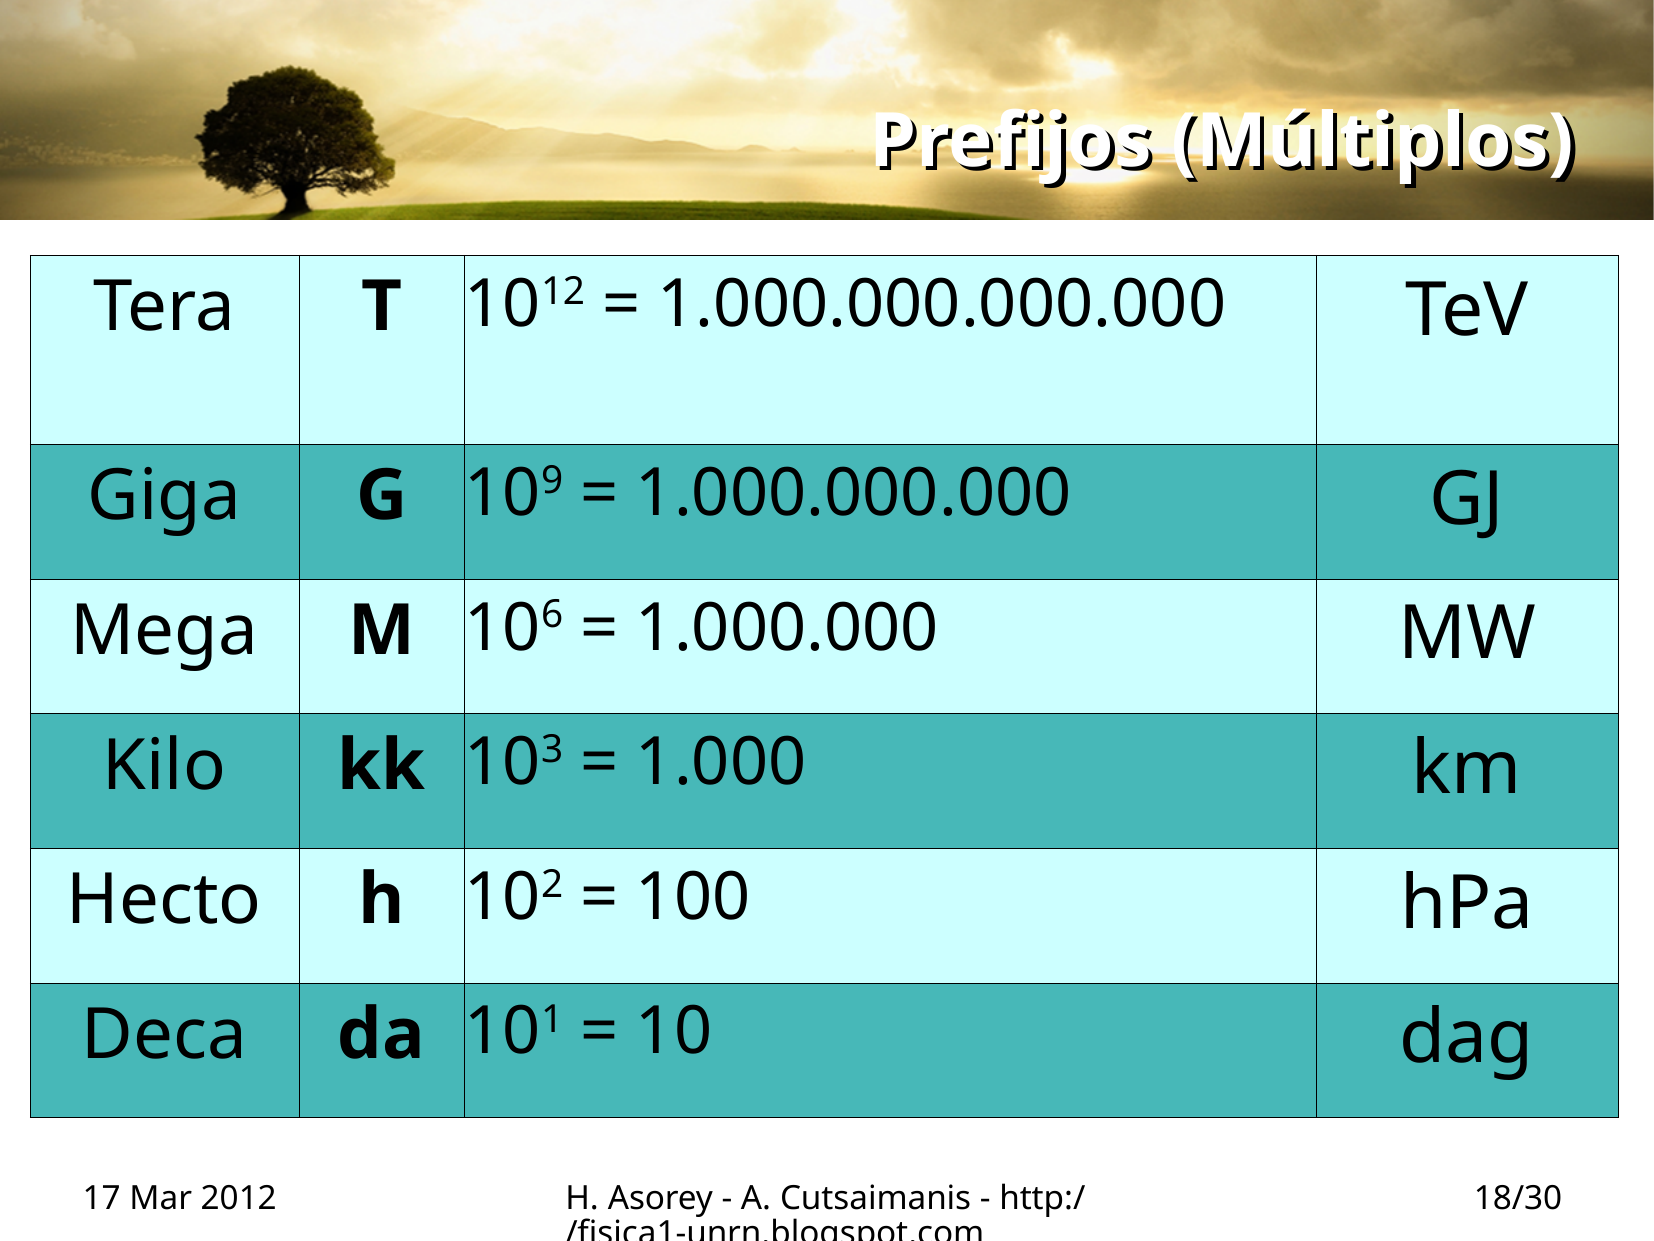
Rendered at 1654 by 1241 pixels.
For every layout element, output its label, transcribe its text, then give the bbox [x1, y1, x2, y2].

table_cell MW [1317, 580, 1618, 713]
title Prefijos (Múltiplos) [86, 49, 1576, 226]
table_cell km [1317, 714, 1618, 848]
table_cell Kilo [31, 714, 299, 848]
table_cell kk [300, 714, 464, 848]
table_cell 101 = 10 [465, 984, 1316, 1117]
table_header Tera [31, 256, 299, 444]
table_cell hPa [1317, 849, 1618, 983]
table_cell Deca [31, 984, 299, 1117]
table_cell dag [1317, 984, 1618, 1117]
table_cell G [300, 445, 464, 579]
table_header TeV [1317, 256, 1618, 444]
table_header T [300, 256, 464, 444]
table_cell Giga [31, 445, 299, 579]
table_cell Mega [31, 580, 299, 713]
table_cell GJ [1317, 445, 1618, 579]
table_cell 109 = 1.000.000.000 [465, 445, 1316, 579]
picture [0, 0, 1654, 220]
table_cell 106 = 1.000.000 [465, 580, 1316, 713]
table_cell 102 = 100 [465, 849, 1316, 983]
table_cell h [300, 849, 464, 983]
table_cell 103 = 1.000 [465, 714, 1316, 848]
table_cell M [300, 580, 464, 713]
table_cell da [300, 984, 464, 1117]
table_header 1012 = 1.000.000.000.000 [465, 256, 1316, 444]
table_cell Hecto [31, 849, 299, 983]
